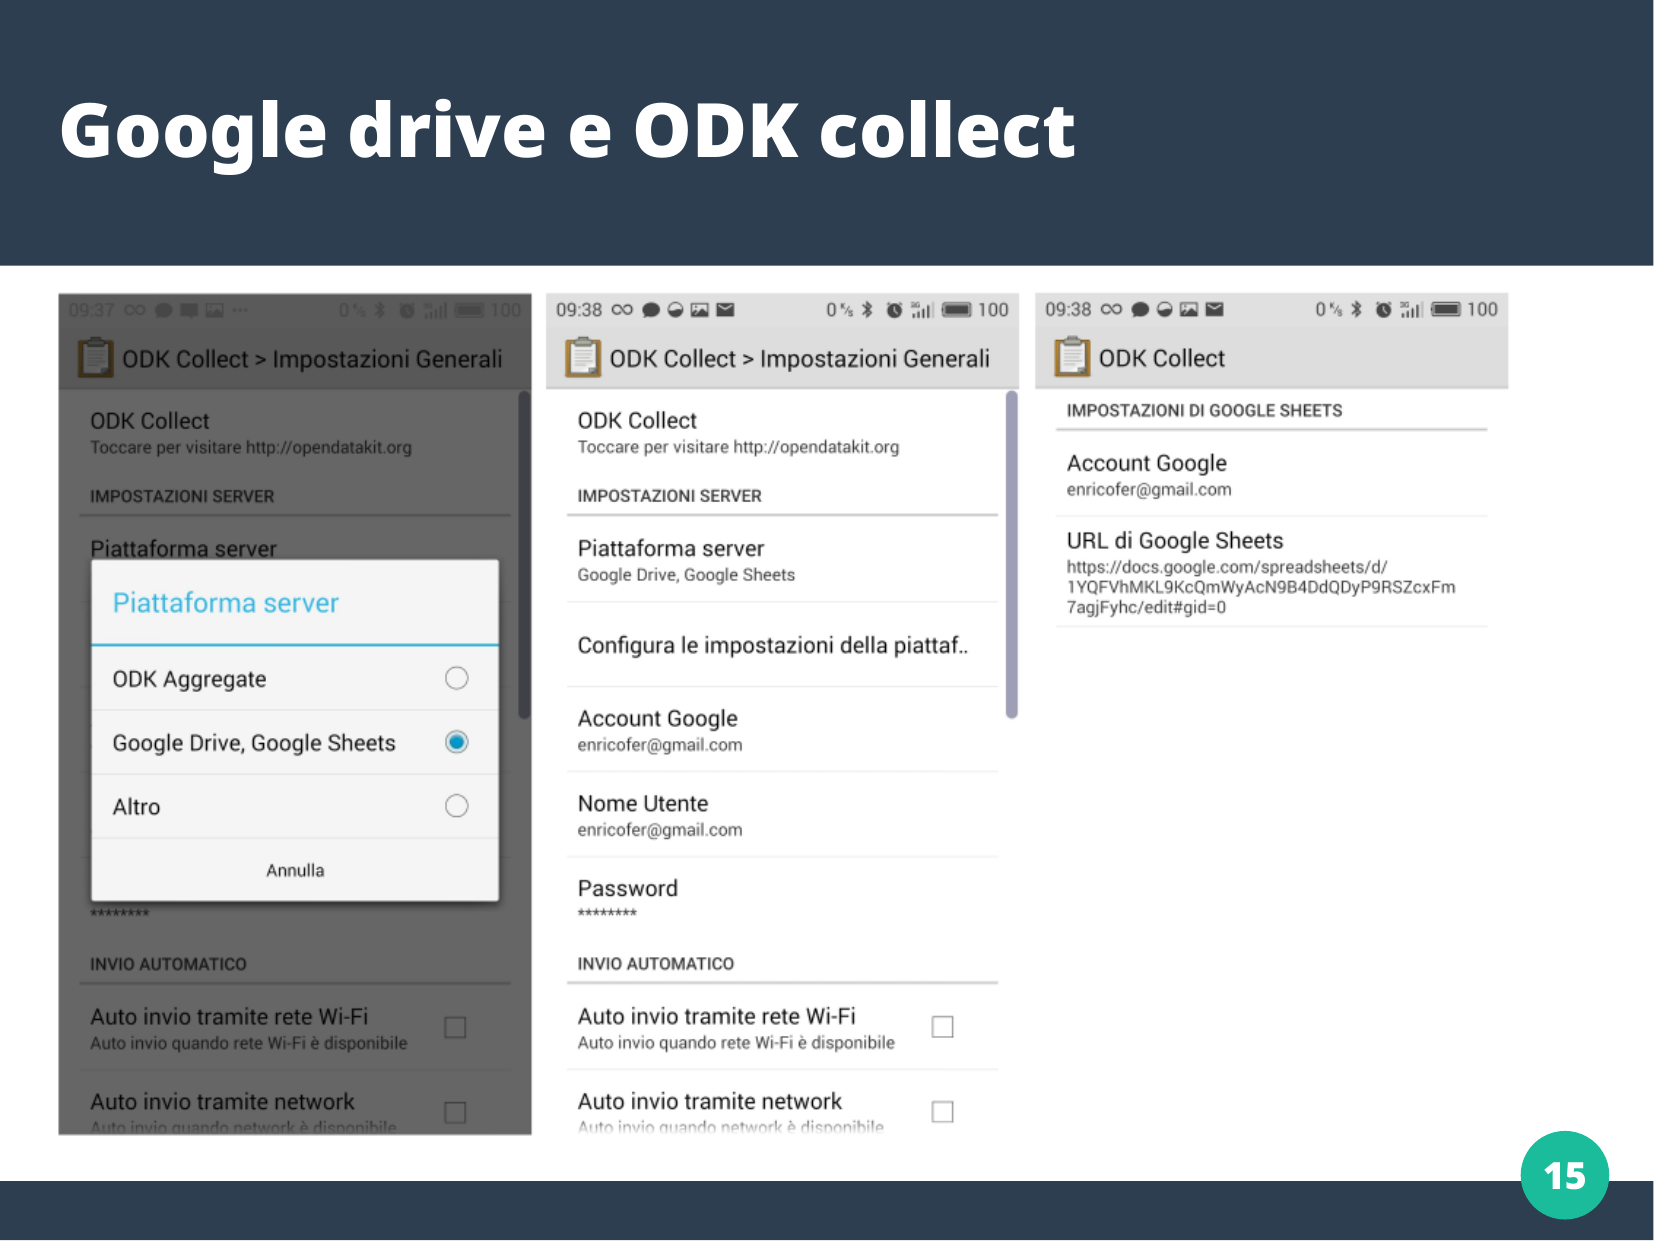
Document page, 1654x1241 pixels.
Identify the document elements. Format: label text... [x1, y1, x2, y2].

title Google drive e ODK collect [59, 49, 1595, 207]
picture [47, 283, 1523, 1146]
